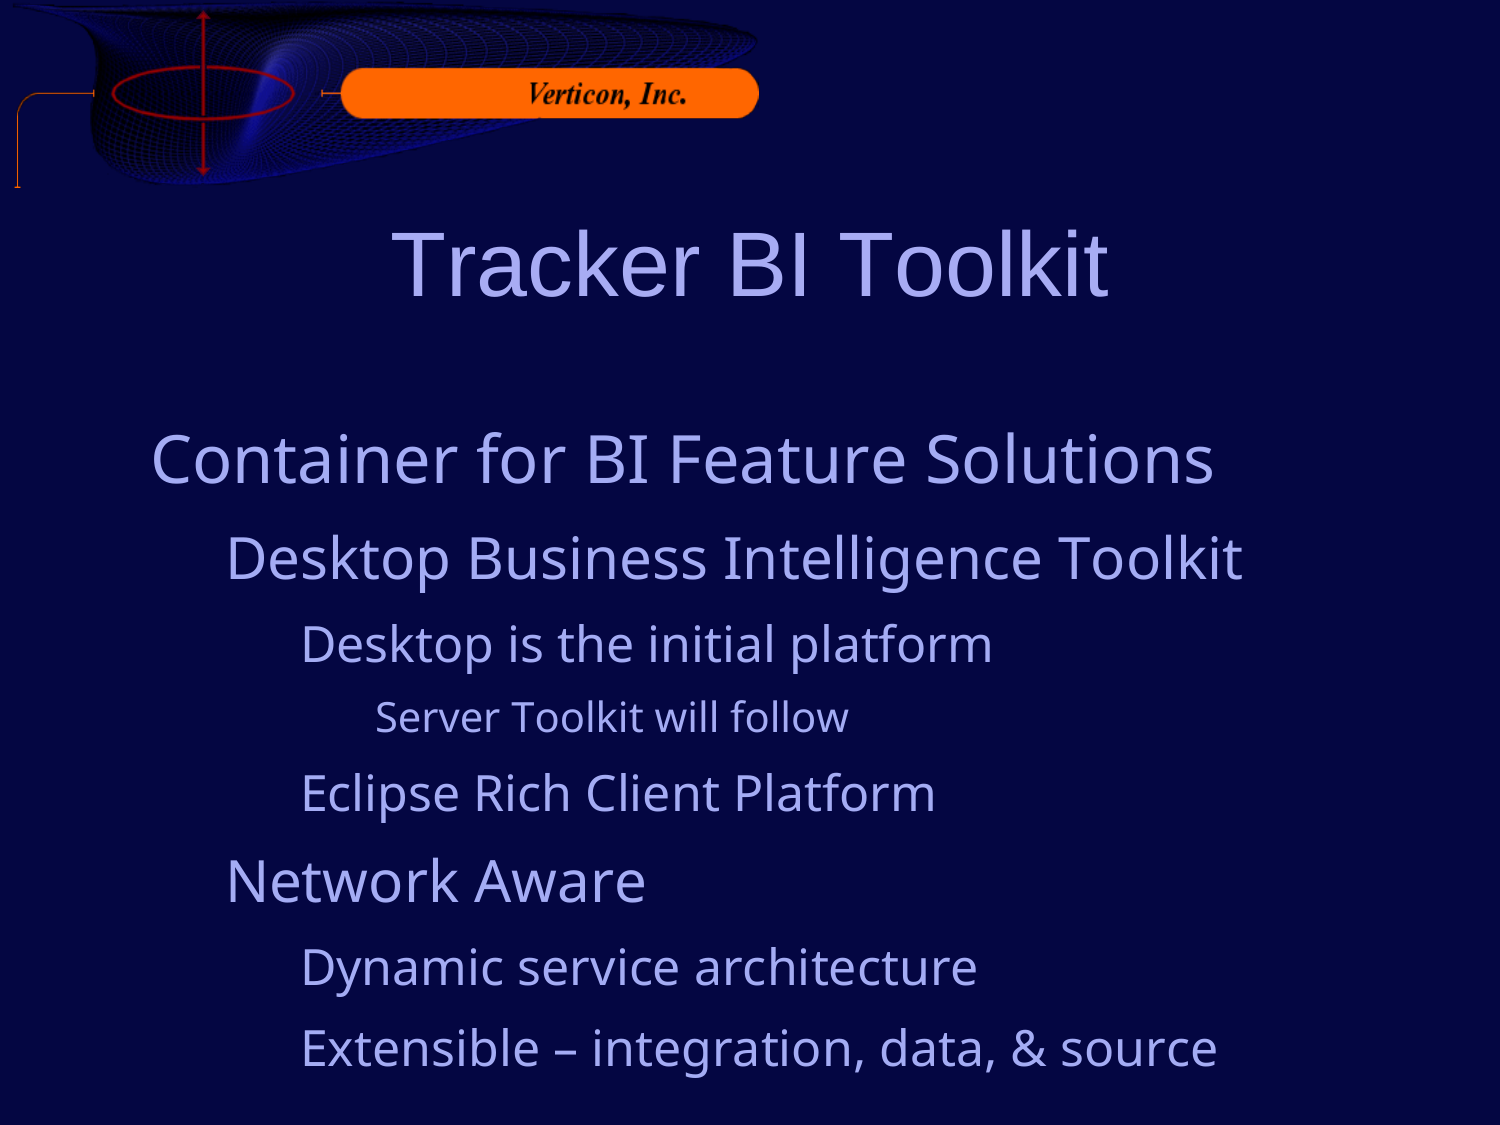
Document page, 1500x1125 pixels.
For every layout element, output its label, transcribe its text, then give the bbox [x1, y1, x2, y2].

picture [8, 0, 759, 188]
title Tracker BI Toolkit [0, 213, 1500, 419]
list Container for BI Feature Solutions Desktop Business Intelligence Toolkit Desktop is the initial platform Server Toolkit will follow Eclipse Rich Client Platform Network Aware Dynamic service architecture Extensible – integration, data, & source [150, 419, 1385, 1019]
